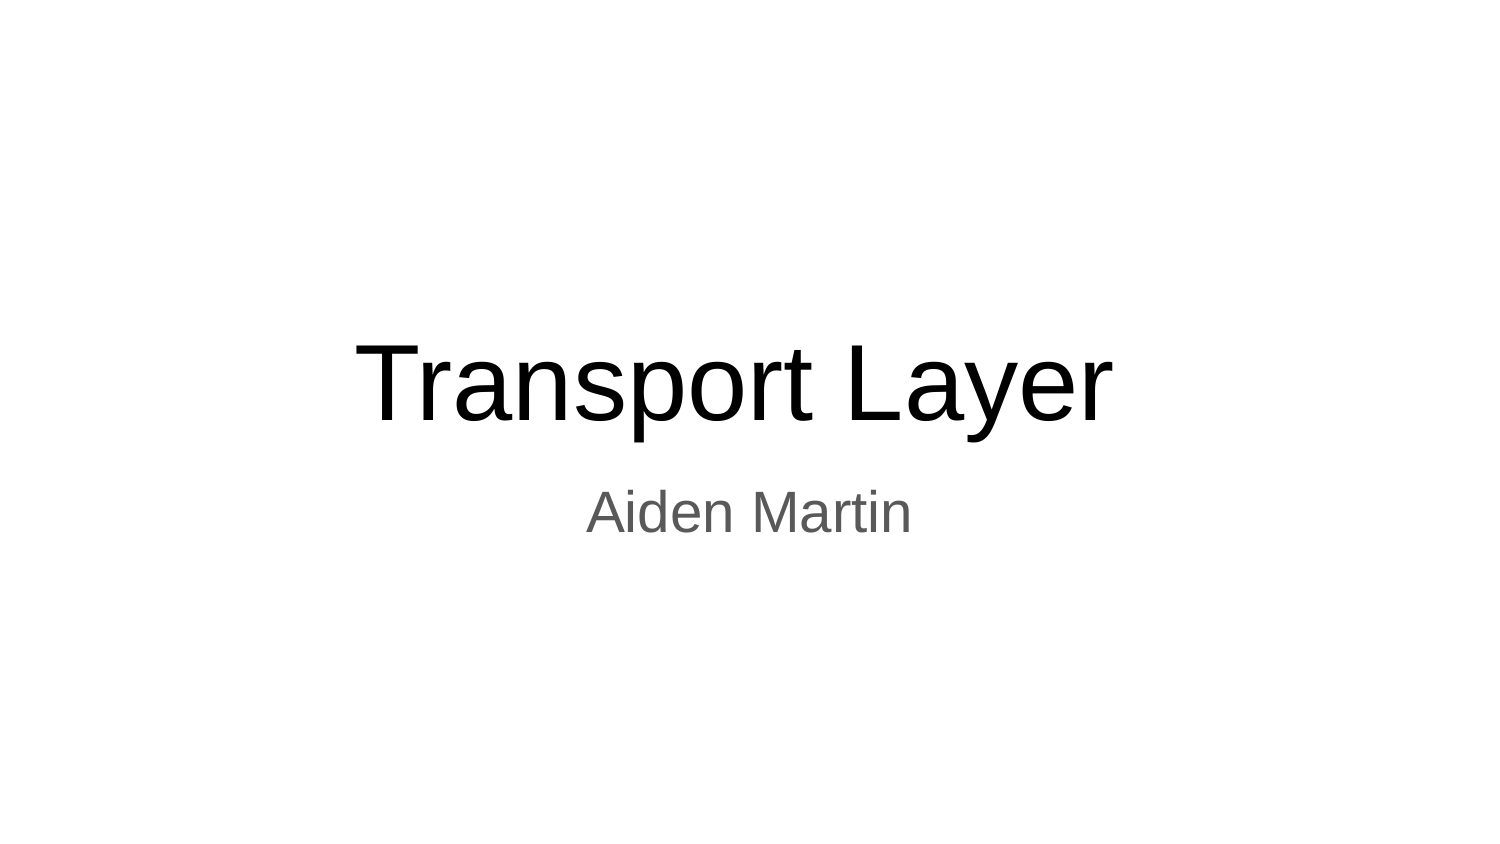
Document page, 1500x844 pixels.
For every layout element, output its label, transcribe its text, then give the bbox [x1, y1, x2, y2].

subtitle Aiden Martin [51, 464, 1449, 595]
title Transport Layer [51, 122, 1449, 459]
